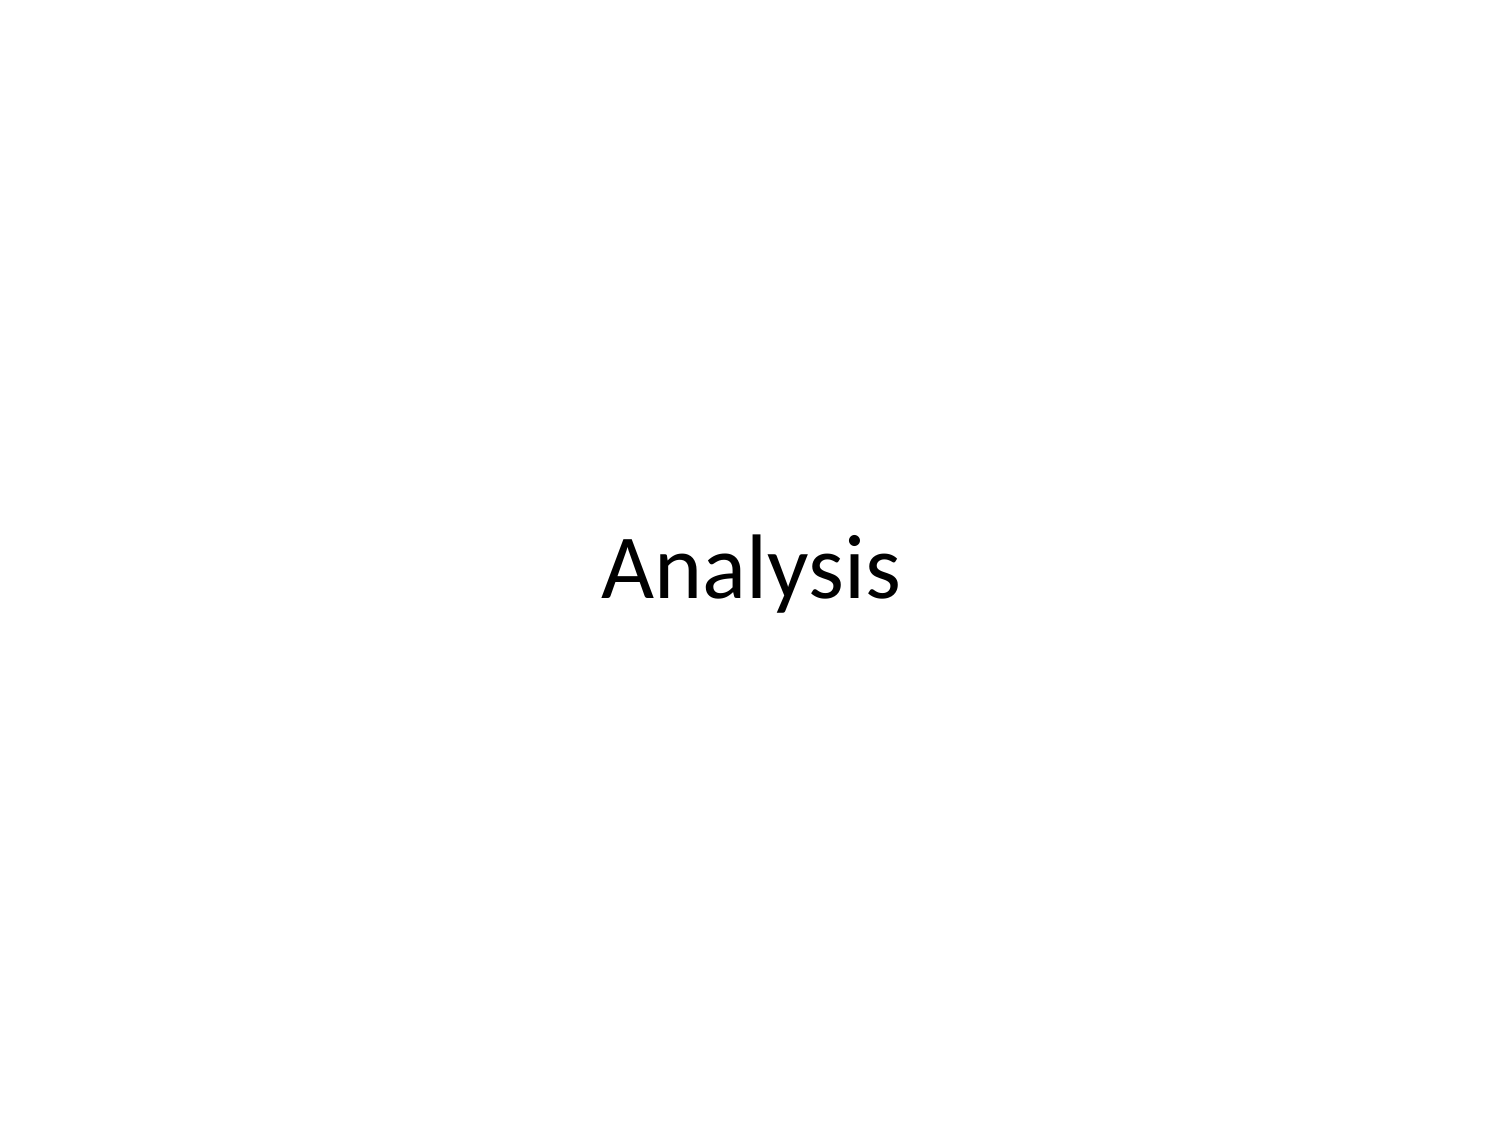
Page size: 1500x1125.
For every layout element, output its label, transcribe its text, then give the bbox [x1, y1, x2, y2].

title Analysis [76, 468, 1427, 656]
